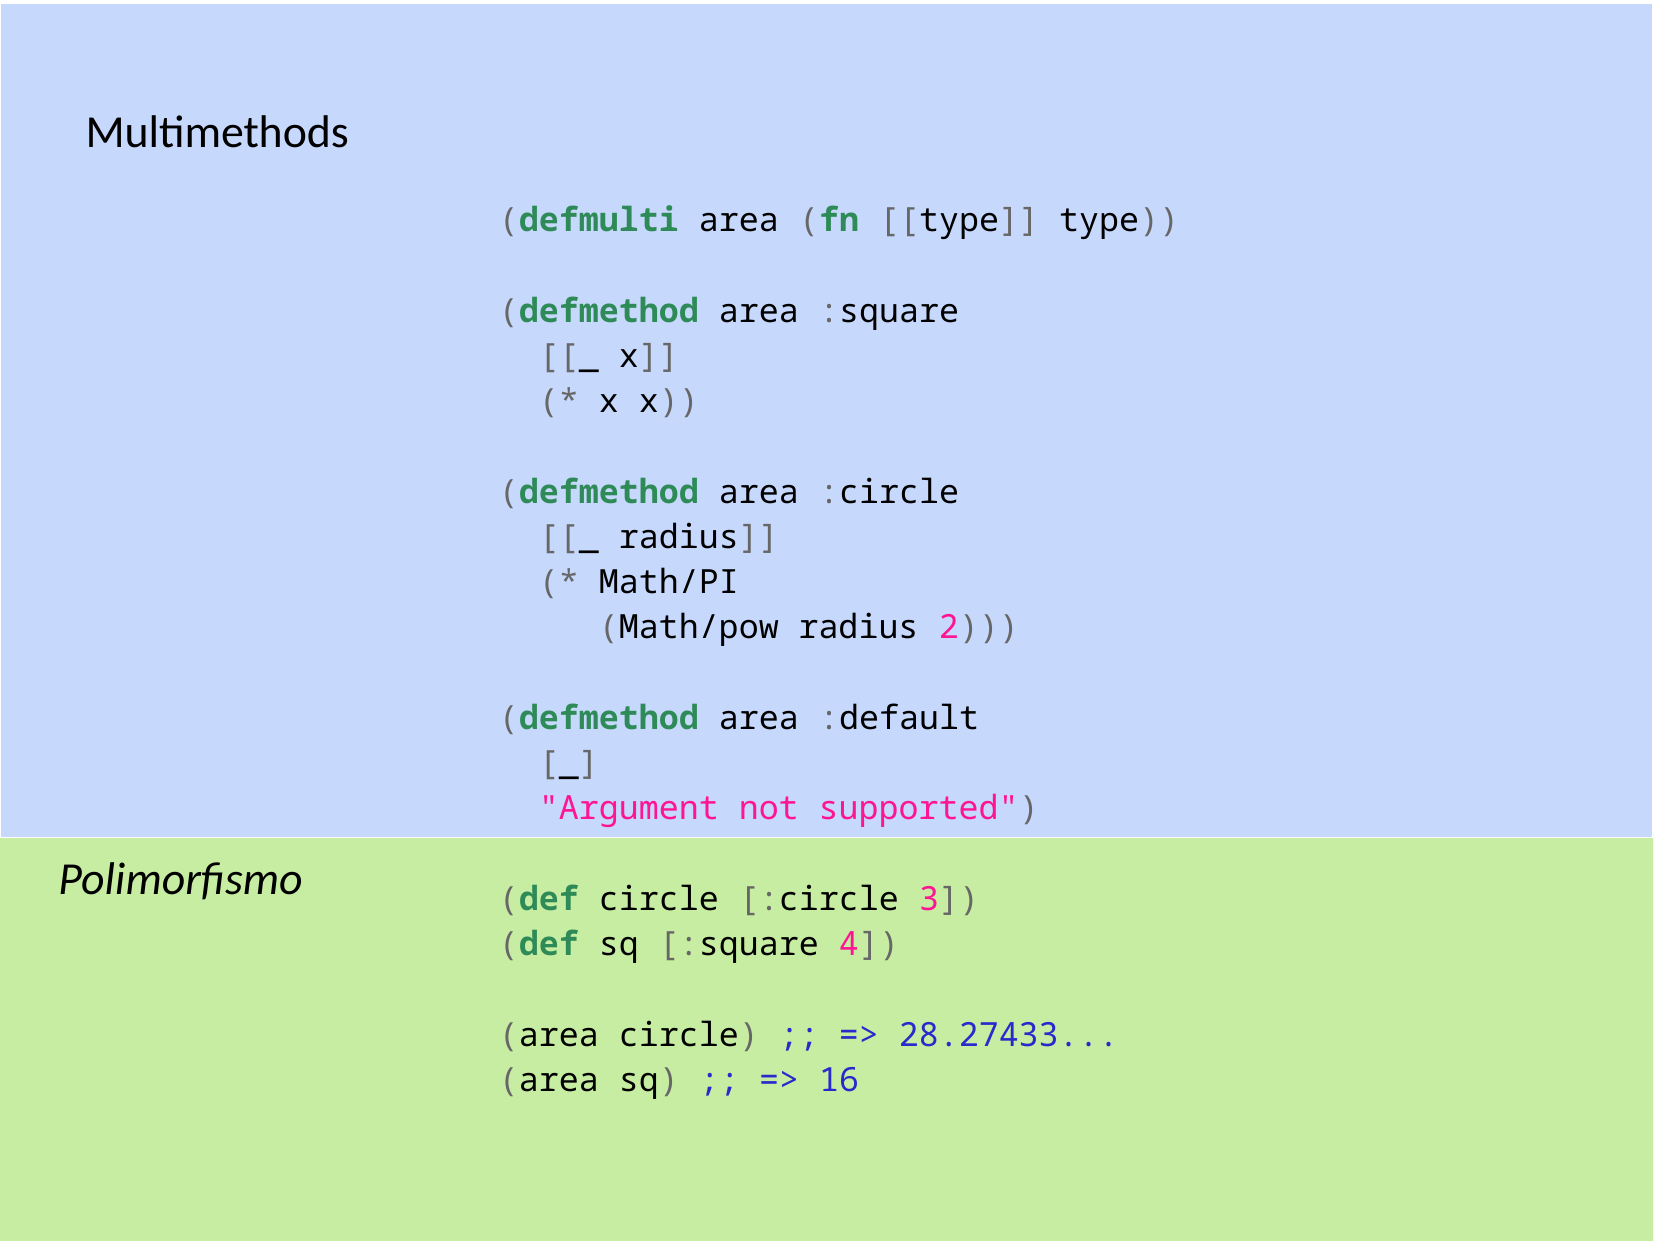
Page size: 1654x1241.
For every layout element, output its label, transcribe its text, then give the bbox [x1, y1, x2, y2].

text_box Polimorfismo [43, 852, 377, 914]
text_box (defmulti area (fn [[type]] type)) (defmethod area :square [[_ x]] (* x x)) (defmethod area :circle [[_ radius]] (* Math/PI (Math/pow radius 2))) (defmethod area :default [_] "Argument not supported") (def circle [:circle 3]) (def sq [:square 4]) (area circle) ;; => 28.27433... (area sq) ;; => 16 [484, 188, 1352, 1234]
text_box Multimethods [70, 106, 365, 168]
